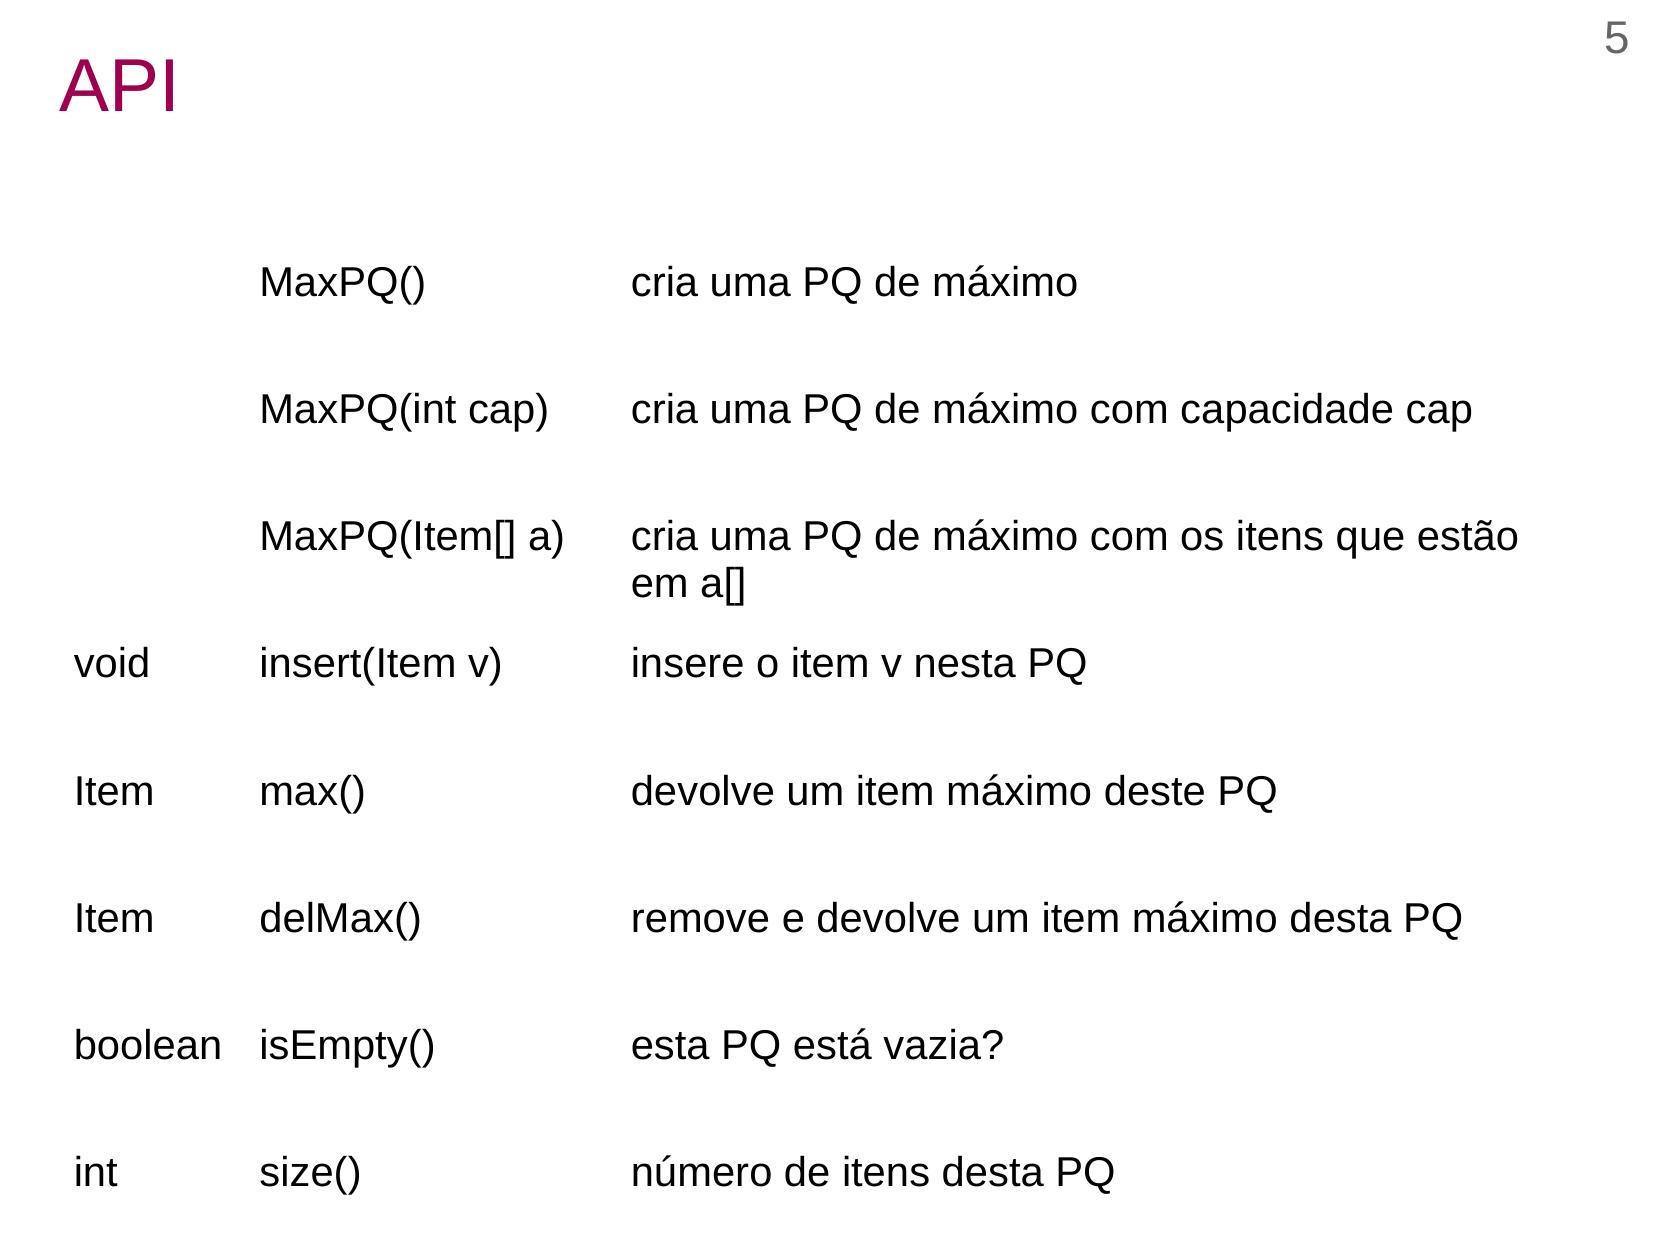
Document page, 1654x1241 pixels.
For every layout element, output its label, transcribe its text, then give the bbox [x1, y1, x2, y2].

table_cell devolve um item máximo deste PQ [617, 761, 1594, 887]
table_cell insert(Item v) [246, 633, 616, 760]
table_cell remove e devolve um item máximo desta PQ [617, 888, 1594, 1014]
table_header MaxPQ() [246, 252, 616, 378]
table_cell número de itens desta PQ [617, 1142, 1594, 1213]
table_cell [60, 506, 245, 632]
table_cell isEmpty() [246, 1015, 616, 1141]
table_cell max() [246, 761, 616, 887]
table_cell delMax() [246, 888, 616, 1014]
table_cell cria uma PQ de máximo com capacidade cap [617, 379, 1594, 505]
table_cell MaxPQ(Item[] a) [246, 506, 616, 632]
title API [59, 29, 1595, 148]
table_cell Item [60, 761, 245, 887]
table_cell insere o item v nesta PQ [617, 633, 1594, 760]
table_cell esta PQ está vazia? [617, 1015, 1594, 1141]
table_cell boolean [60, 1015, 245, 1141]
table_cell cria uma PQ de máximo com os itens que estão em a[] [617, 506, 1594, 632]
table_header [60, 252, 245, 378]
table_header cria uma PQ de máximo [617, 252, 1594, 378]
table_cell [60, 379, 245, 505]
table_cell Item [60, 888, 245, 1014]
table_cell size() [246, 1142, 616, 1213]
table_cell void [60, 633, 245, 760]
table_cell int [60, 1142, 245, 1213]
table_cell MaxPQ(int cap) [246, 379, 616, 505]
